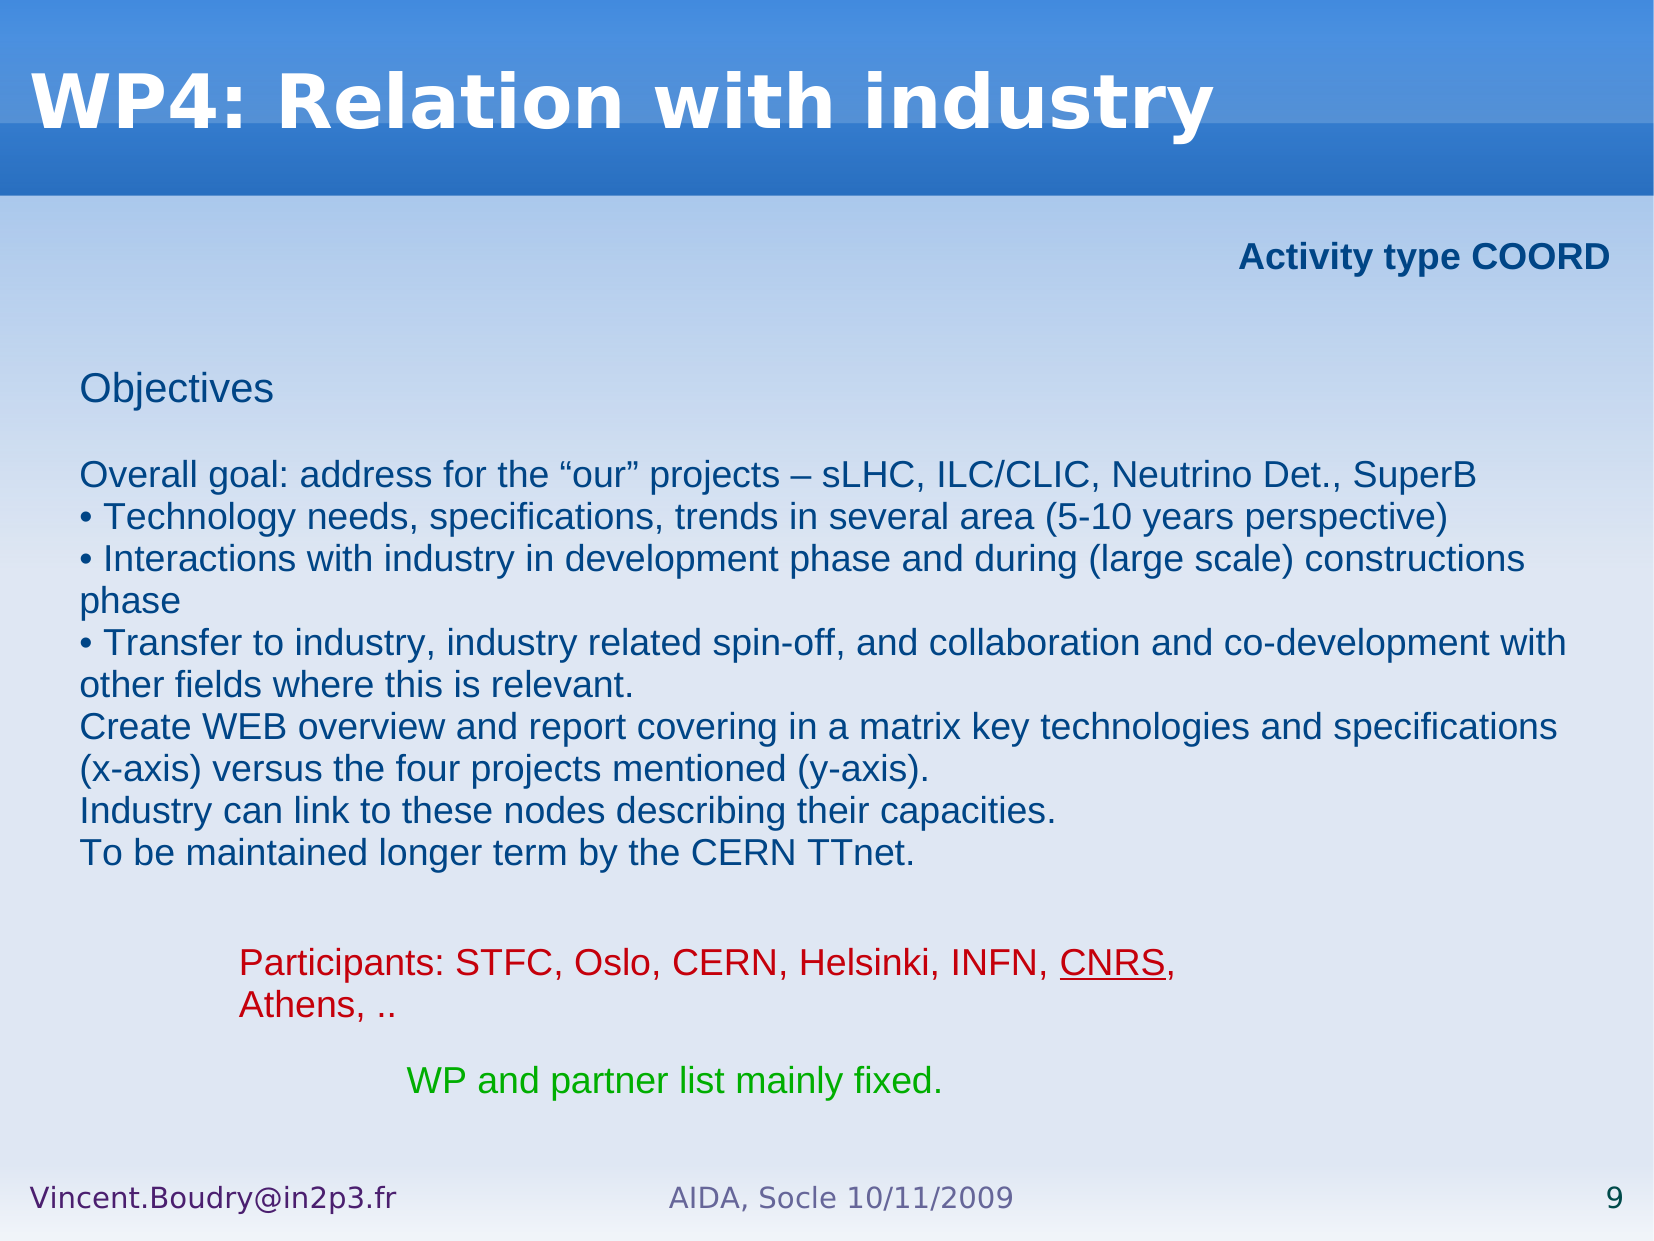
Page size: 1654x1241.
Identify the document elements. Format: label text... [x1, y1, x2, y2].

text_box Participants: STFC, Oslo, CERN, Helsinki, INFN, CNRS, Athens, .. [224, 934, 1359, 992]
text_box Objectives Overall goal: address for the “our” projects – sLHC, ILC/CLIC, Neutrino Det., SuperB • Technology needs, specifications, trends in several area (5-10 years perspective) • Interactions with industry in development phase and during (large scale) constructions phase • Transfer to industry, industry related spin-off, and collaboration and co-development with other fields where this is relevant. Create WEB overview and report covering in a matrix key technologies and specifications (x-axis) versus the four projects mentioned (y-axis). Industry can link to these nodes describing their capacities. To be maintained longer term by the CERN TTnet. [64, 357, 1587, 881]
text_box WP and partner list mainly fixed. [391, 1052, 1164, 1112]
title WP4: Relation with industry [29, 0, 1654, 207]
picture [0, 0, 1654, 1241]
text_box Activity type COORD [1223, 227, 1627, 285]
